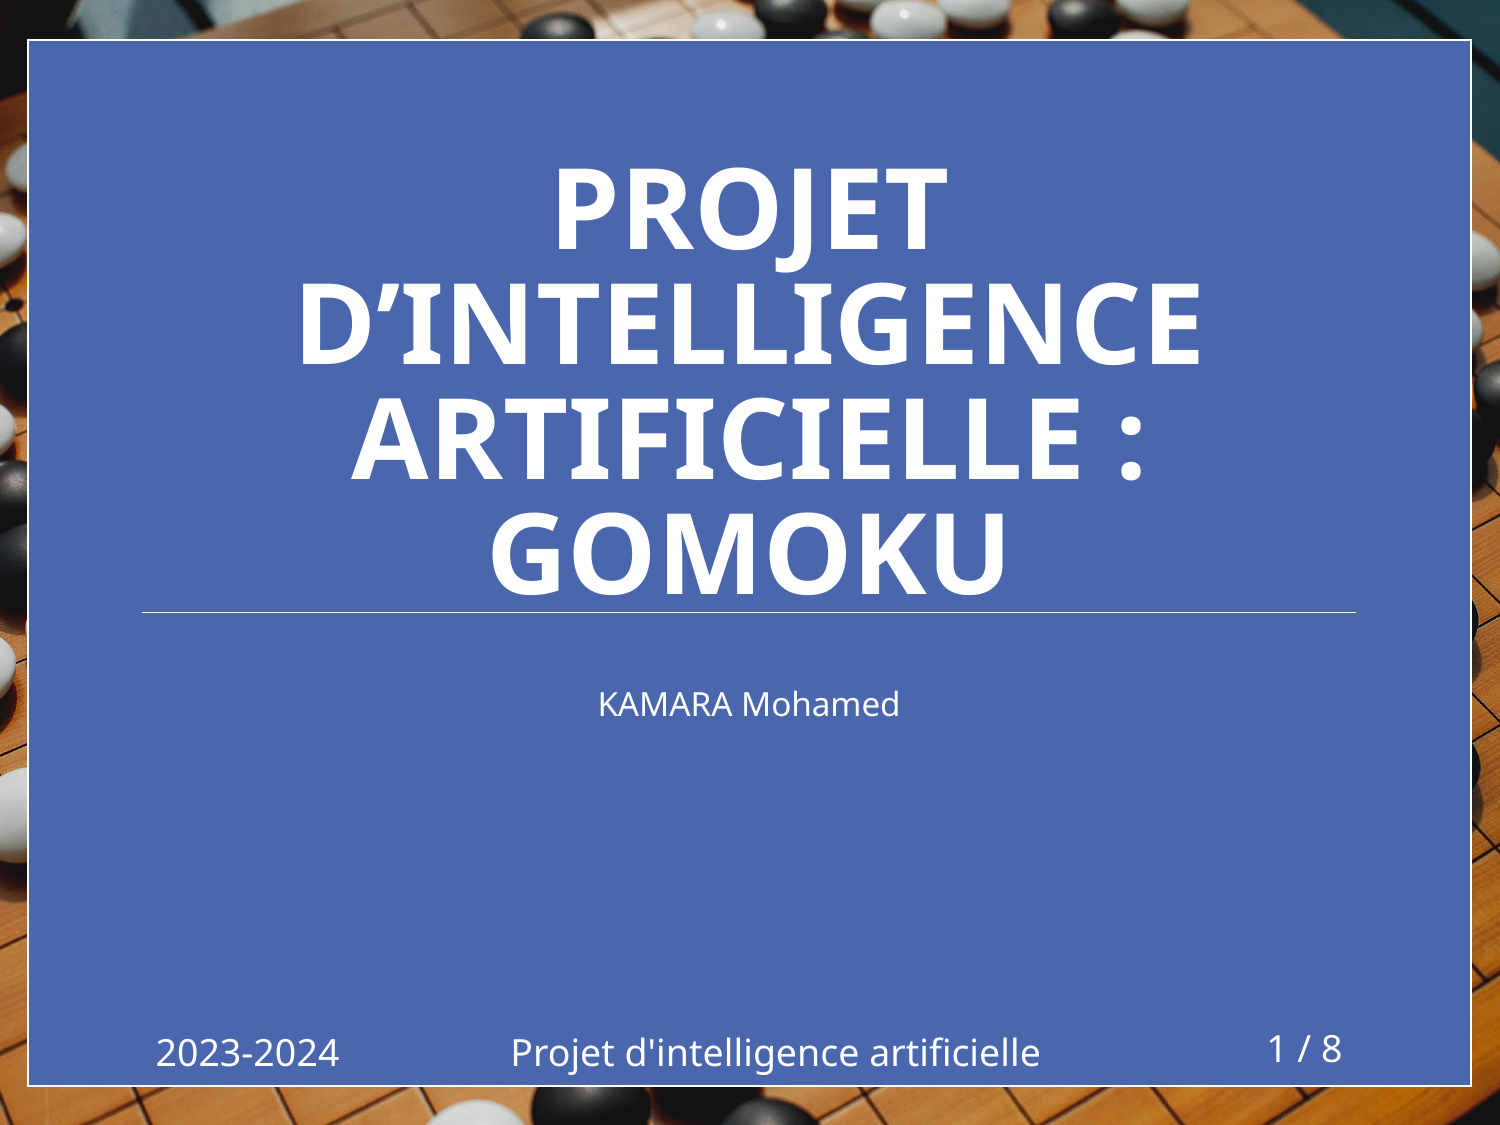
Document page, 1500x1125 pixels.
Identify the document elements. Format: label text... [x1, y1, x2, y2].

text_box 2023-2024 [140, 1021, 428, 1081]
title PROJET D’INTELLIGENCE ARTIFICIELLE : GOMOKU [136, 144, 1363, 625]
subtitle KAMARA Mohamed [210, 680, 1289, 909]
text_box Projet d'intelligence artificielle [485, 1021, 1067, 1081]
text_box <numéro> / 8 [1147, 1021, 1358, 1081]
picture [0, 0, 1500, 1125]
